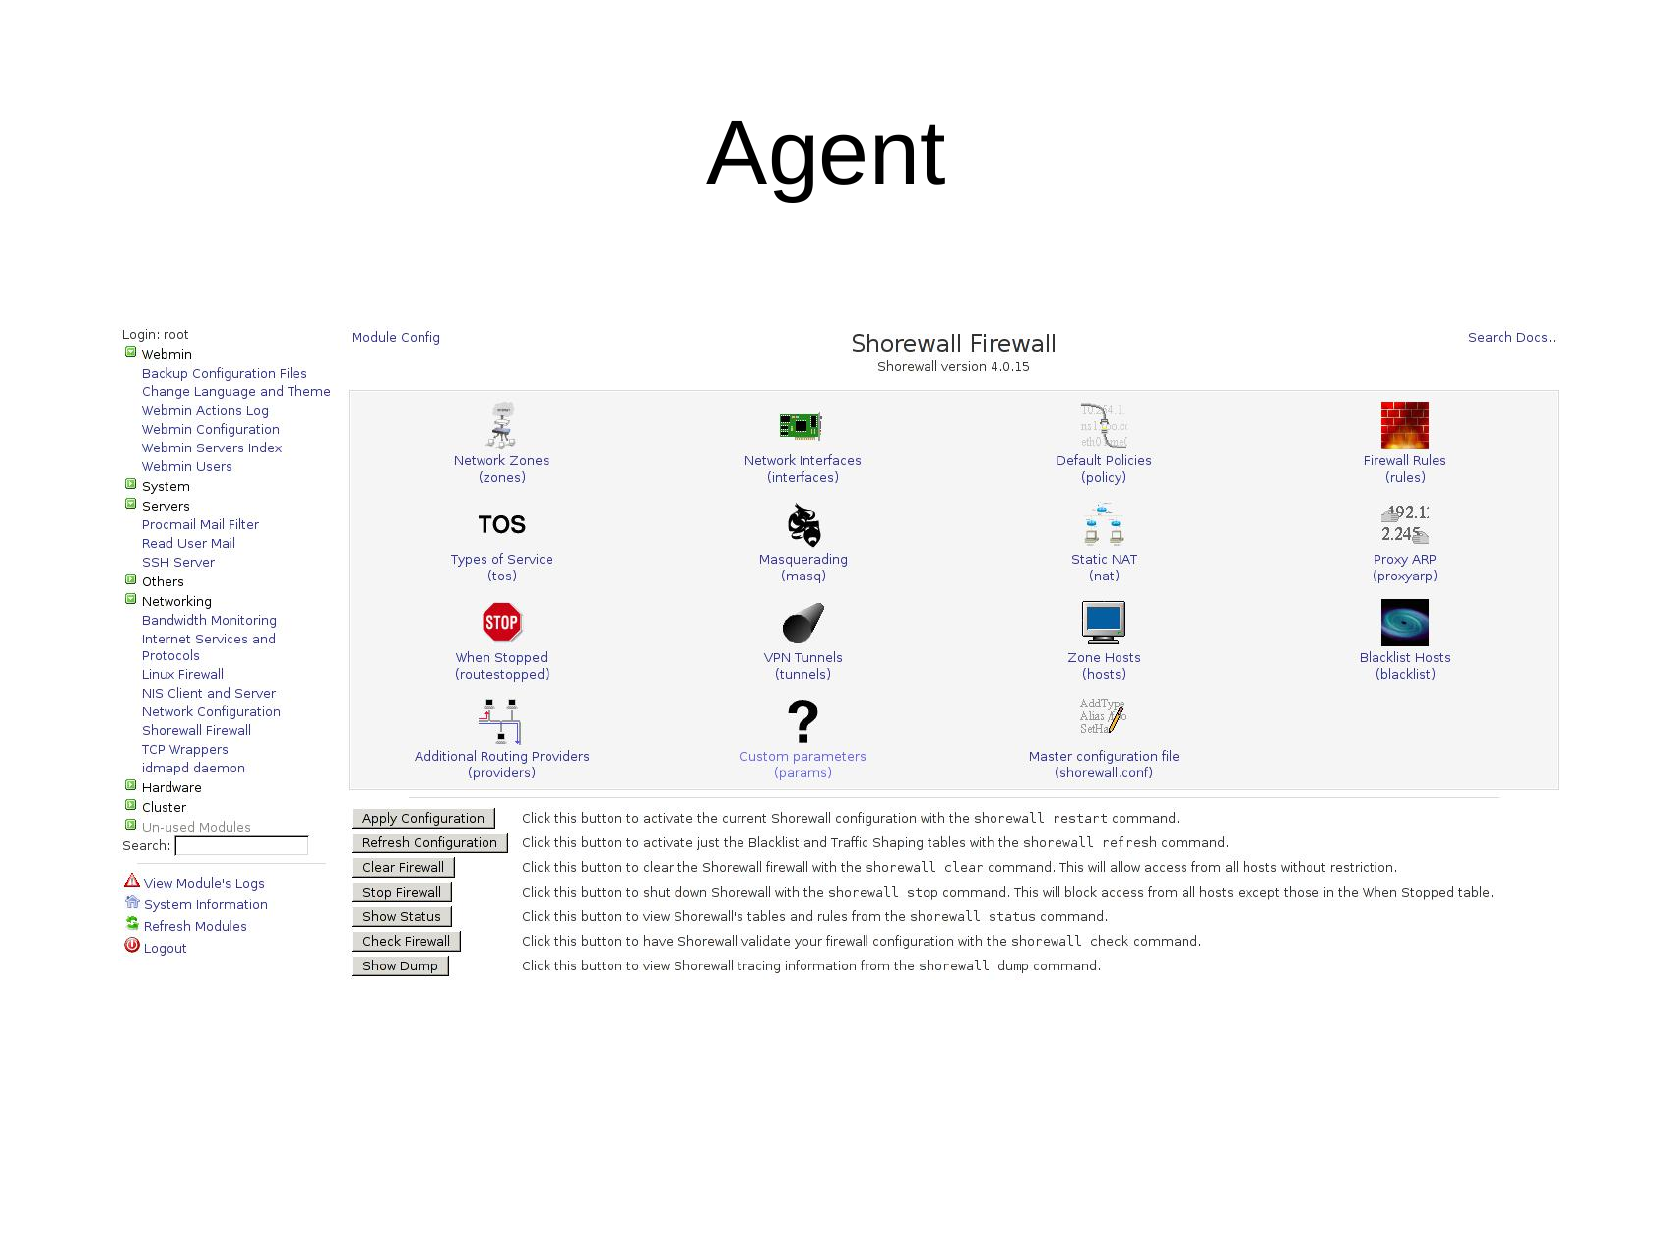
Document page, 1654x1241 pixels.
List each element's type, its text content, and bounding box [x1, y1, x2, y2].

title Agent [82, 56, 1571, 250]
picture [118, 324, 1565, 1004]
